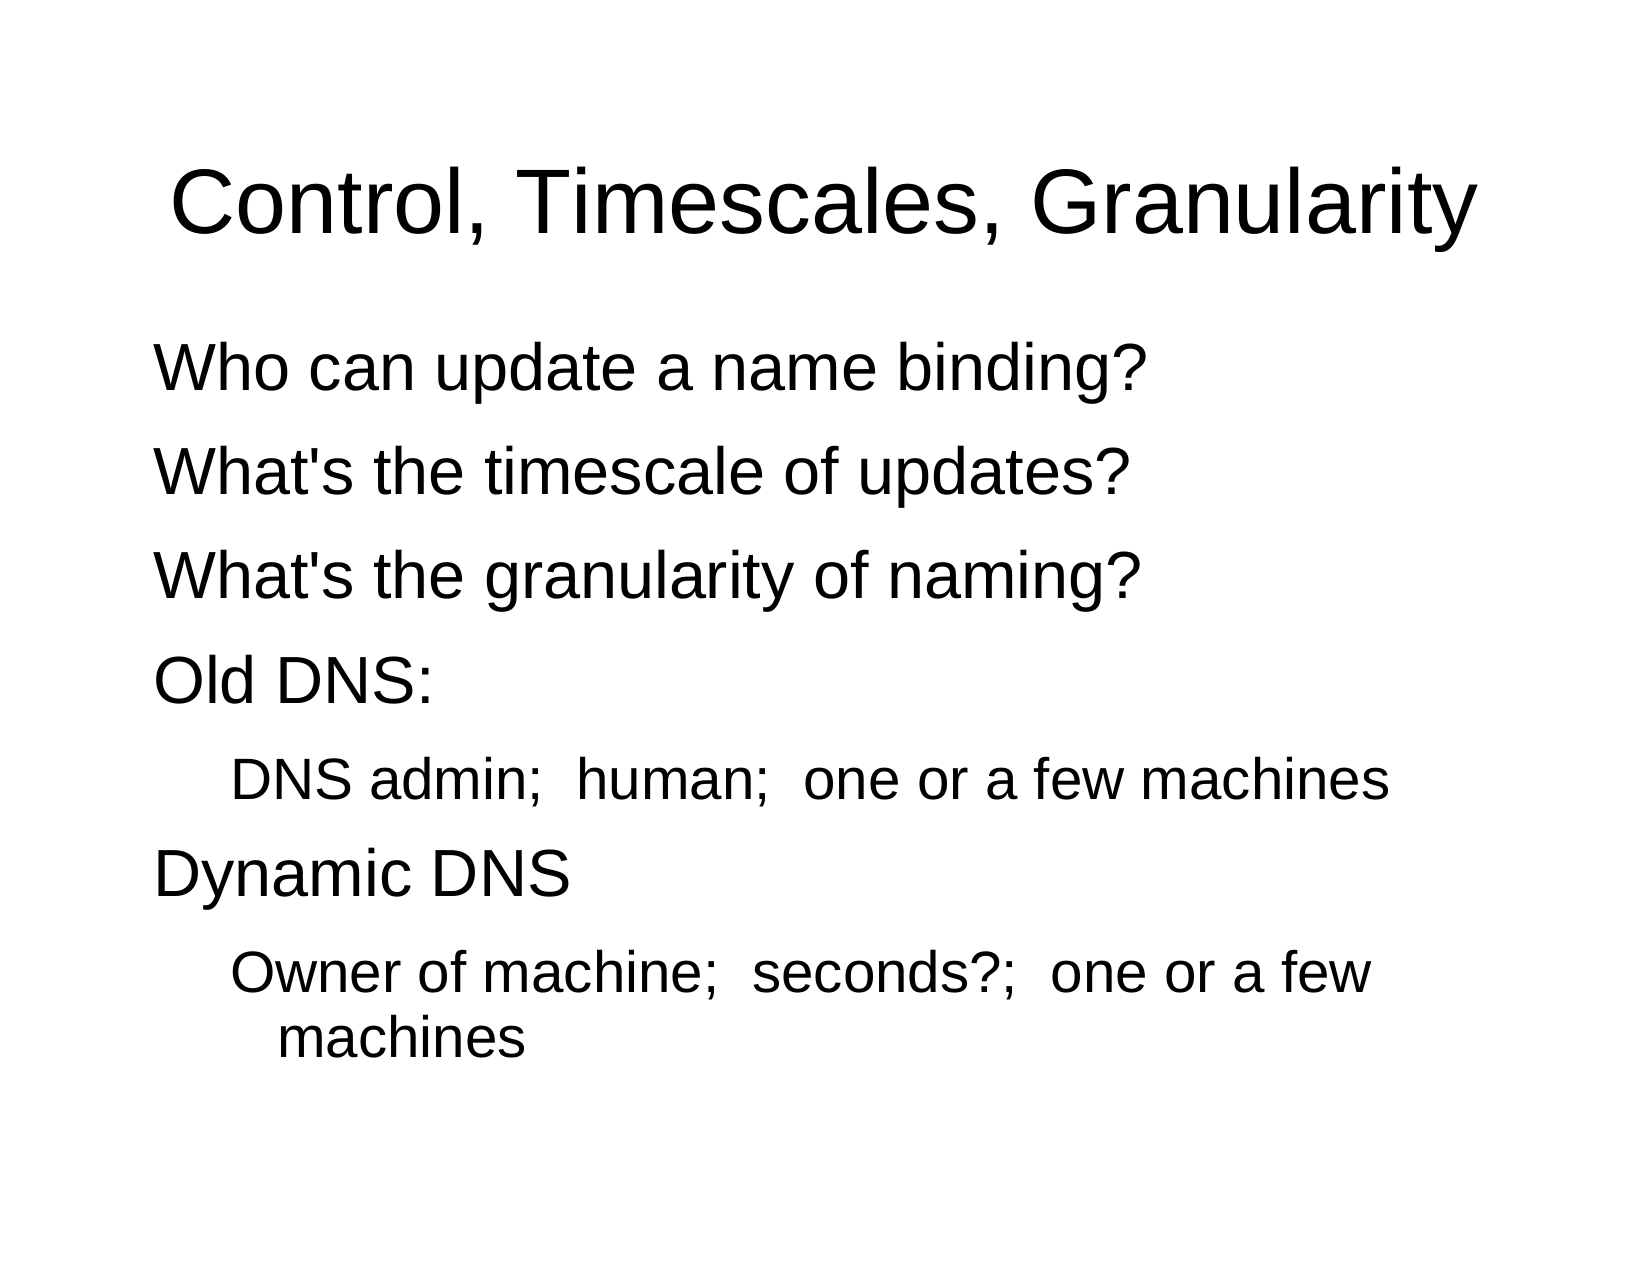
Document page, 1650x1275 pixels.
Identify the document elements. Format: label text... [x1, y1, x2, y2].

title Control, Timescales, Granularity [135, 112, 1515, 291]
list Who can update a name binding? What's the timescale of updates? What's the granularity of naming? Old DNS: DNS admin; human; one or a few machines Dynamic DNS Owner of machine; seconds?; one or a few machines [135, 329, 1515, 1132]
